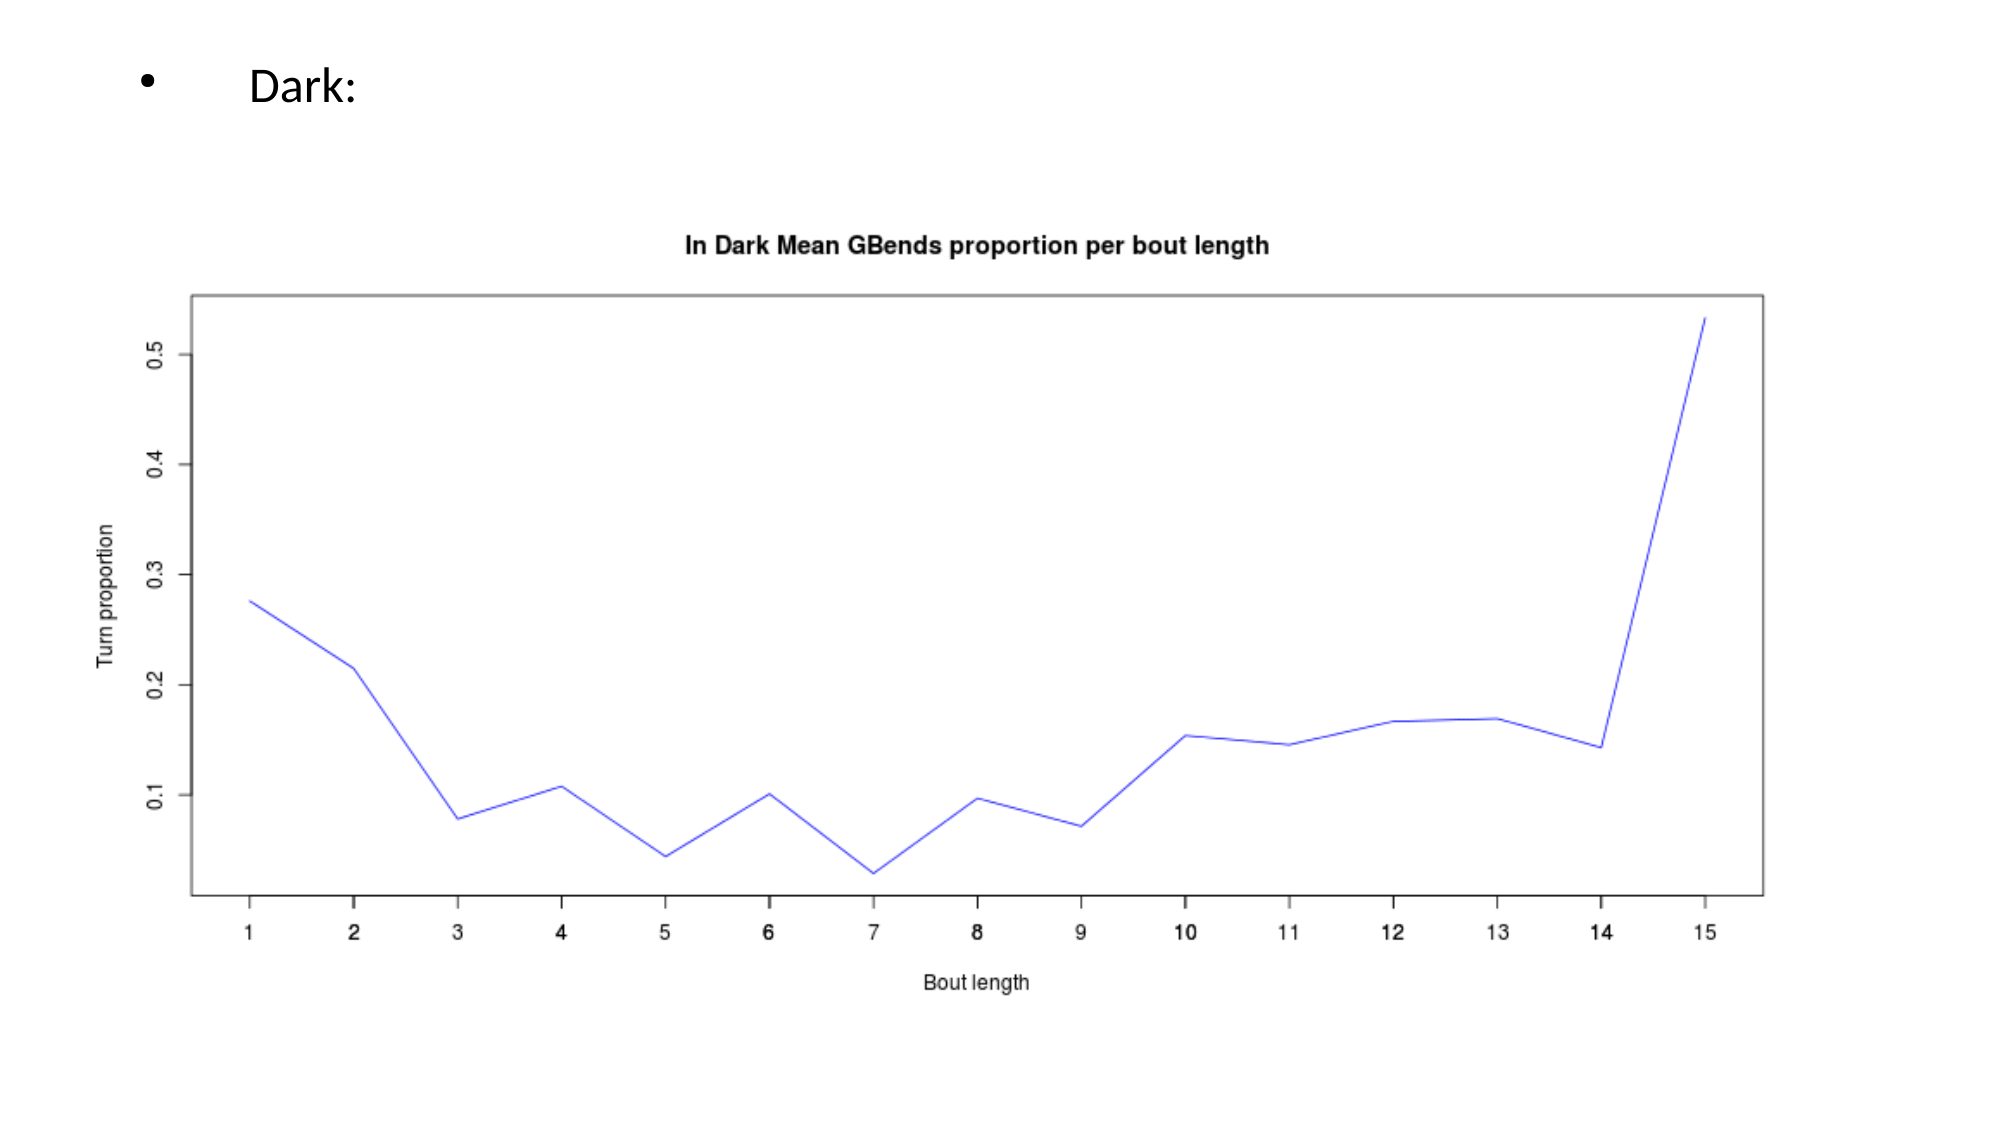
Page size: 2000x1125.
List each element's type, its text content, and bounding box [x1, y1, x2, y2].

picture [90, 194, 1816, 1023]
text_box Dark: [0, 0, 2000, 946]
